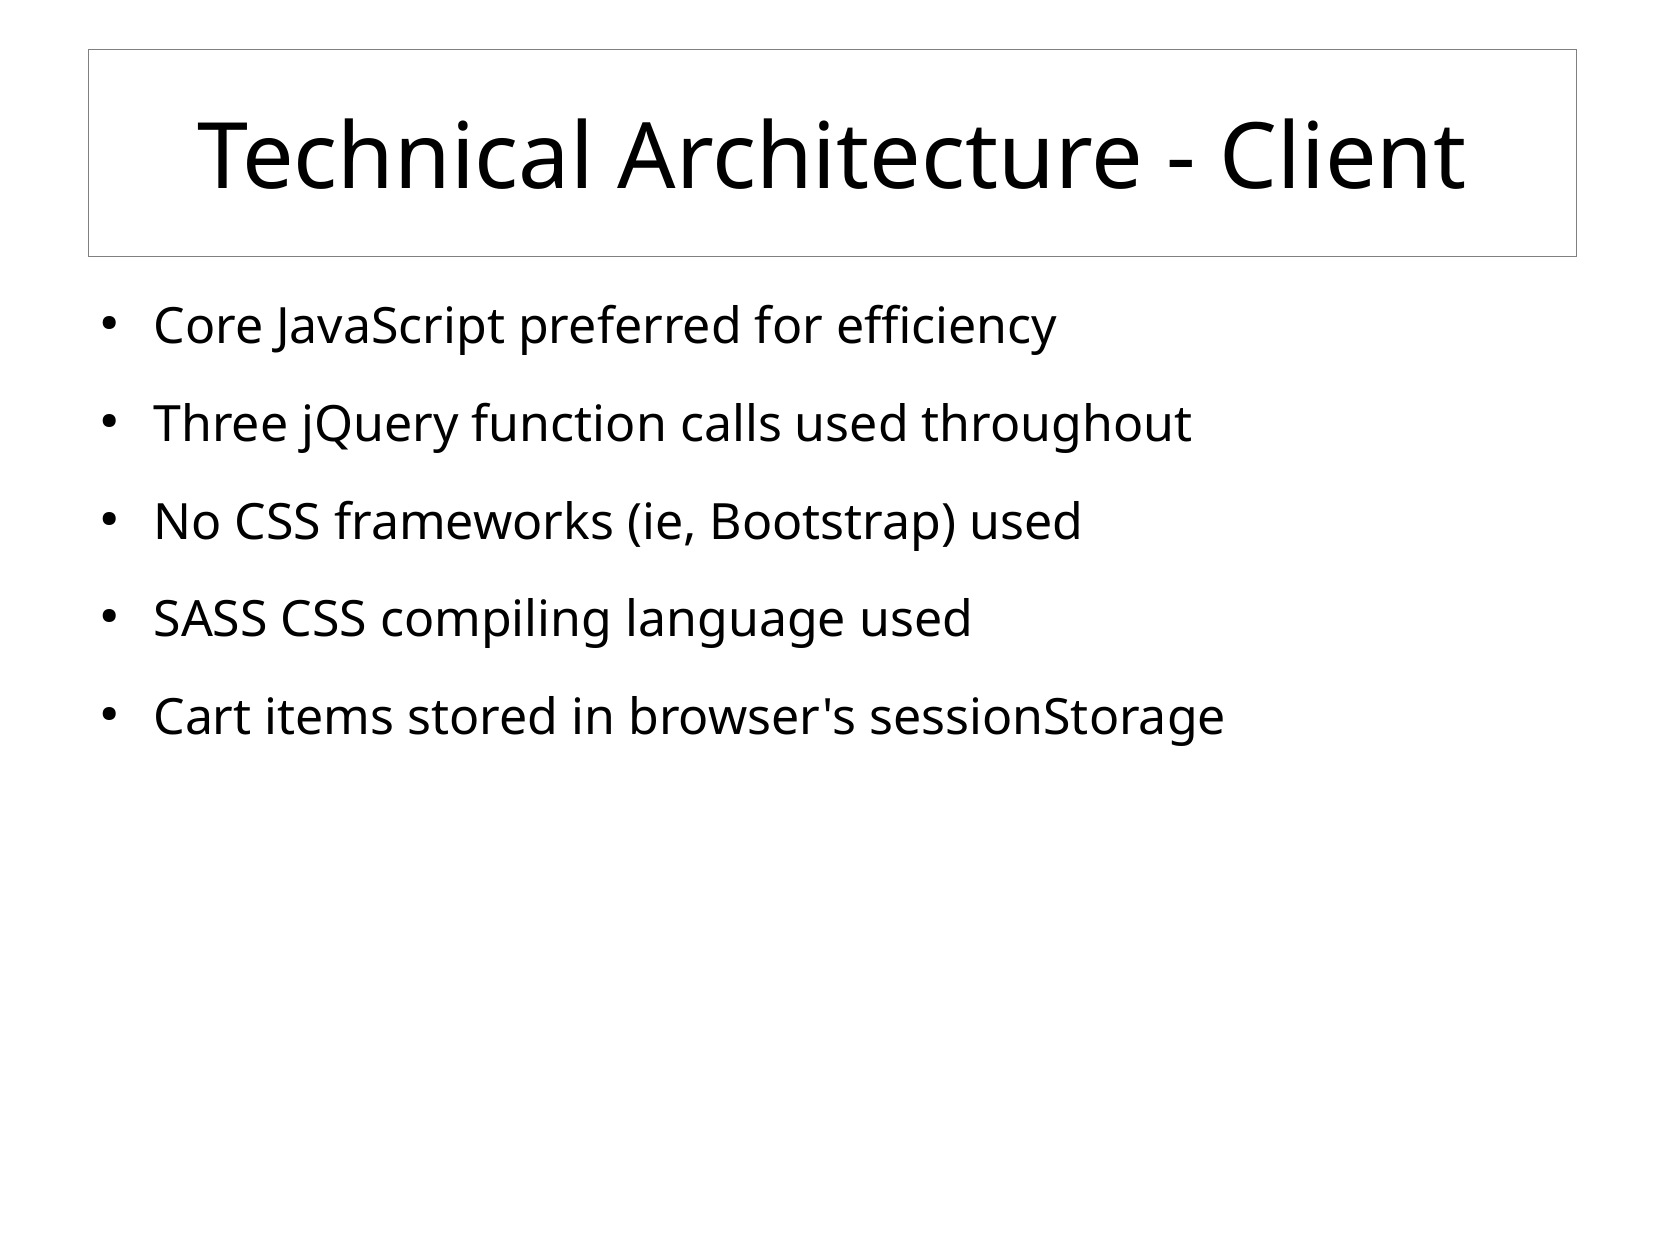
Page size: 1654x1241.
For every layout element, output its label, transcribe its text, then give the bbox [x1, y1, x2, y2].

title Technical Architecture - Client [88, 49, 1577, 257]
list Core JavaScript preferred for efficiency Three jQuery function calls used throughout No CSS frameworks (ie, Bootstrap) used SASS CSS compiling language used Cart items stored in browser's sessionStorage [82, 290, 1571, 1072]
